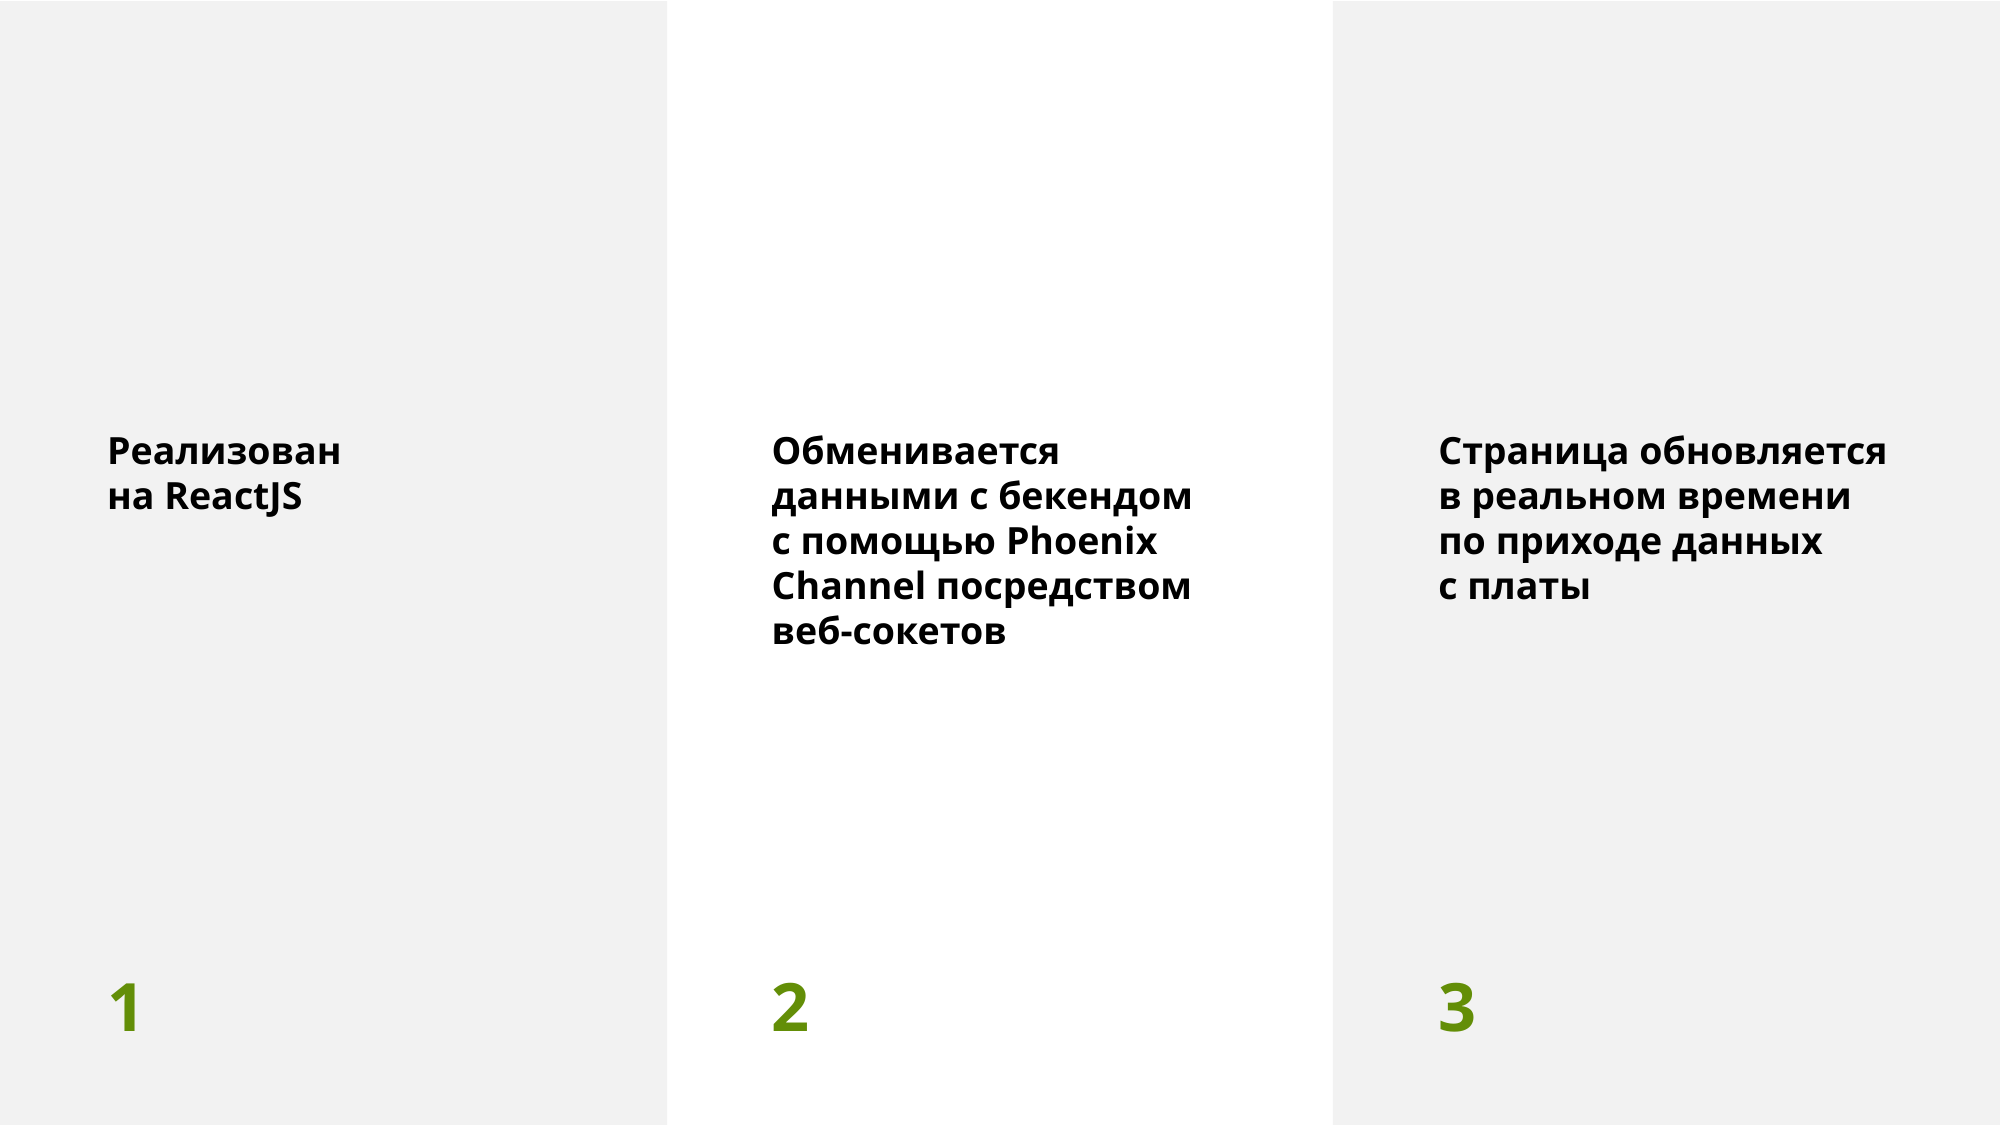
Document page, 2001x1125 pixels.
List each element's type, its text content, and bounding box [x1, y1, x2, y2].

text_box 1 [92, 949, 580, 1062]
text_box [1332, 1, 2000, 1125]
text_box [0, 1, 668, 1125]
text_box 2 [756, 949, 1244, 1062]
text_box 3 [1423, 949, 1911, 1062]
text_box Обменивается данными с бекендом с помощью Phoenix Channel посредством веб-сокетов [756, 419, 1244, 847]
text_box Страница обновляется в реальном времени по приходе данных с платы [1423, 419, 1911, 671]
text_box Реализован на ReactJS [92, 419, 580, 671]
